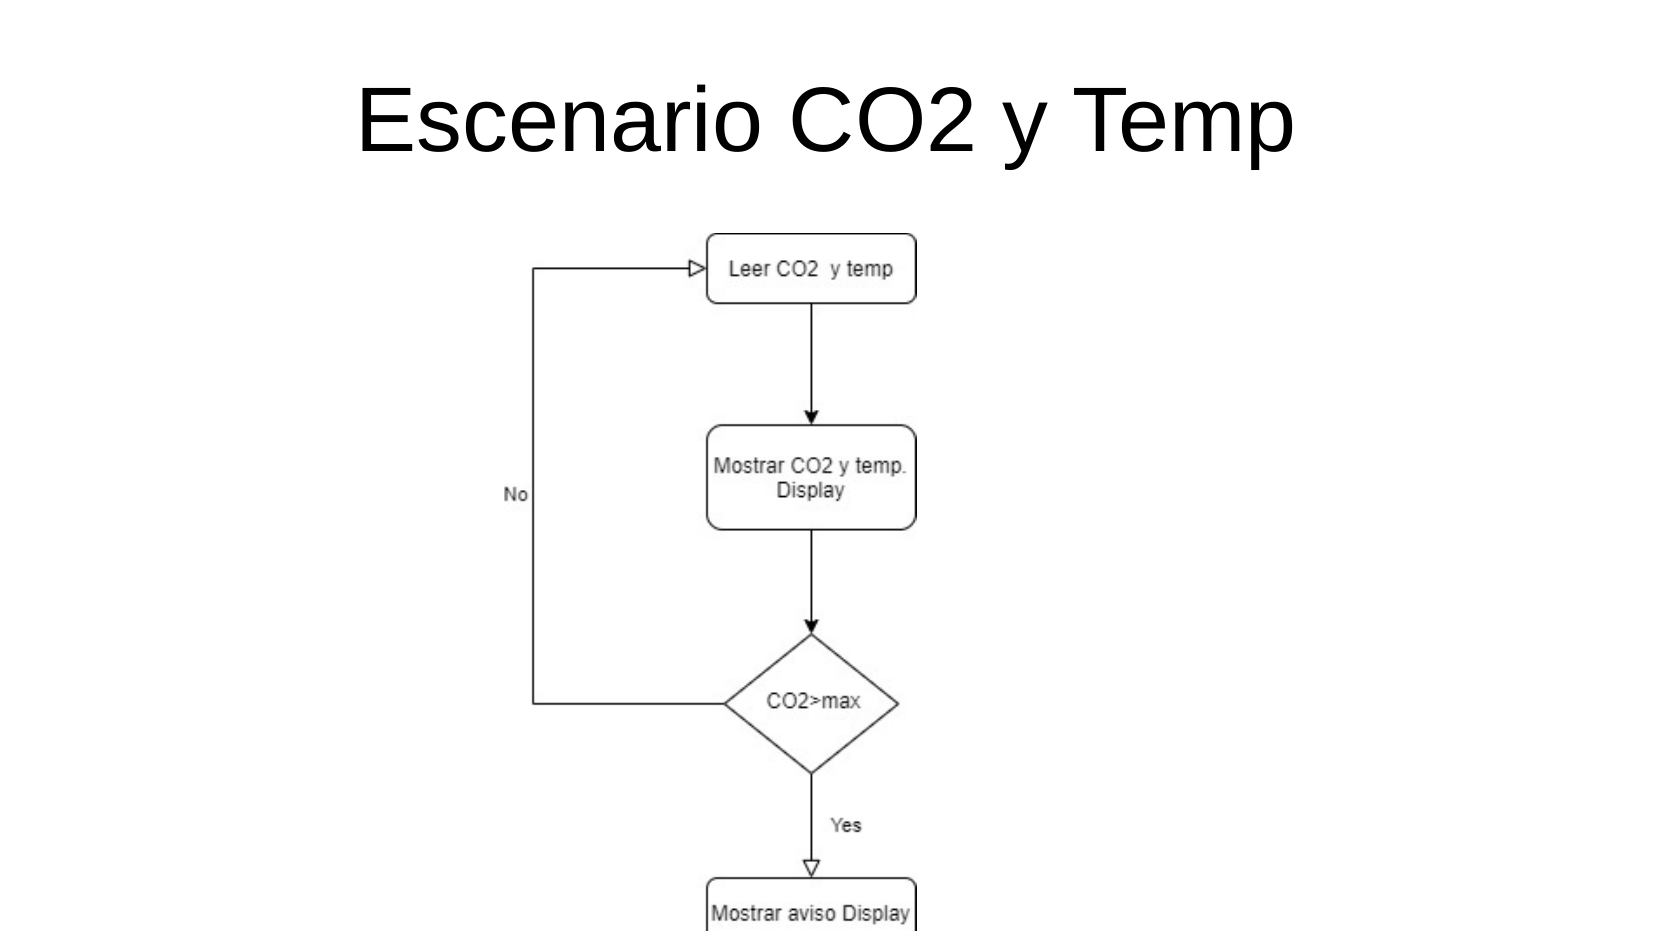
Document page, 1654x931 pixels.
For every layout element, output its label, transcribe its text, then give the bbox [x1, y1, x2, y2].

picture [503, 233, 917, 931]
text_box Escenario CO2 y Temp [82, 37, 1571, 193]
